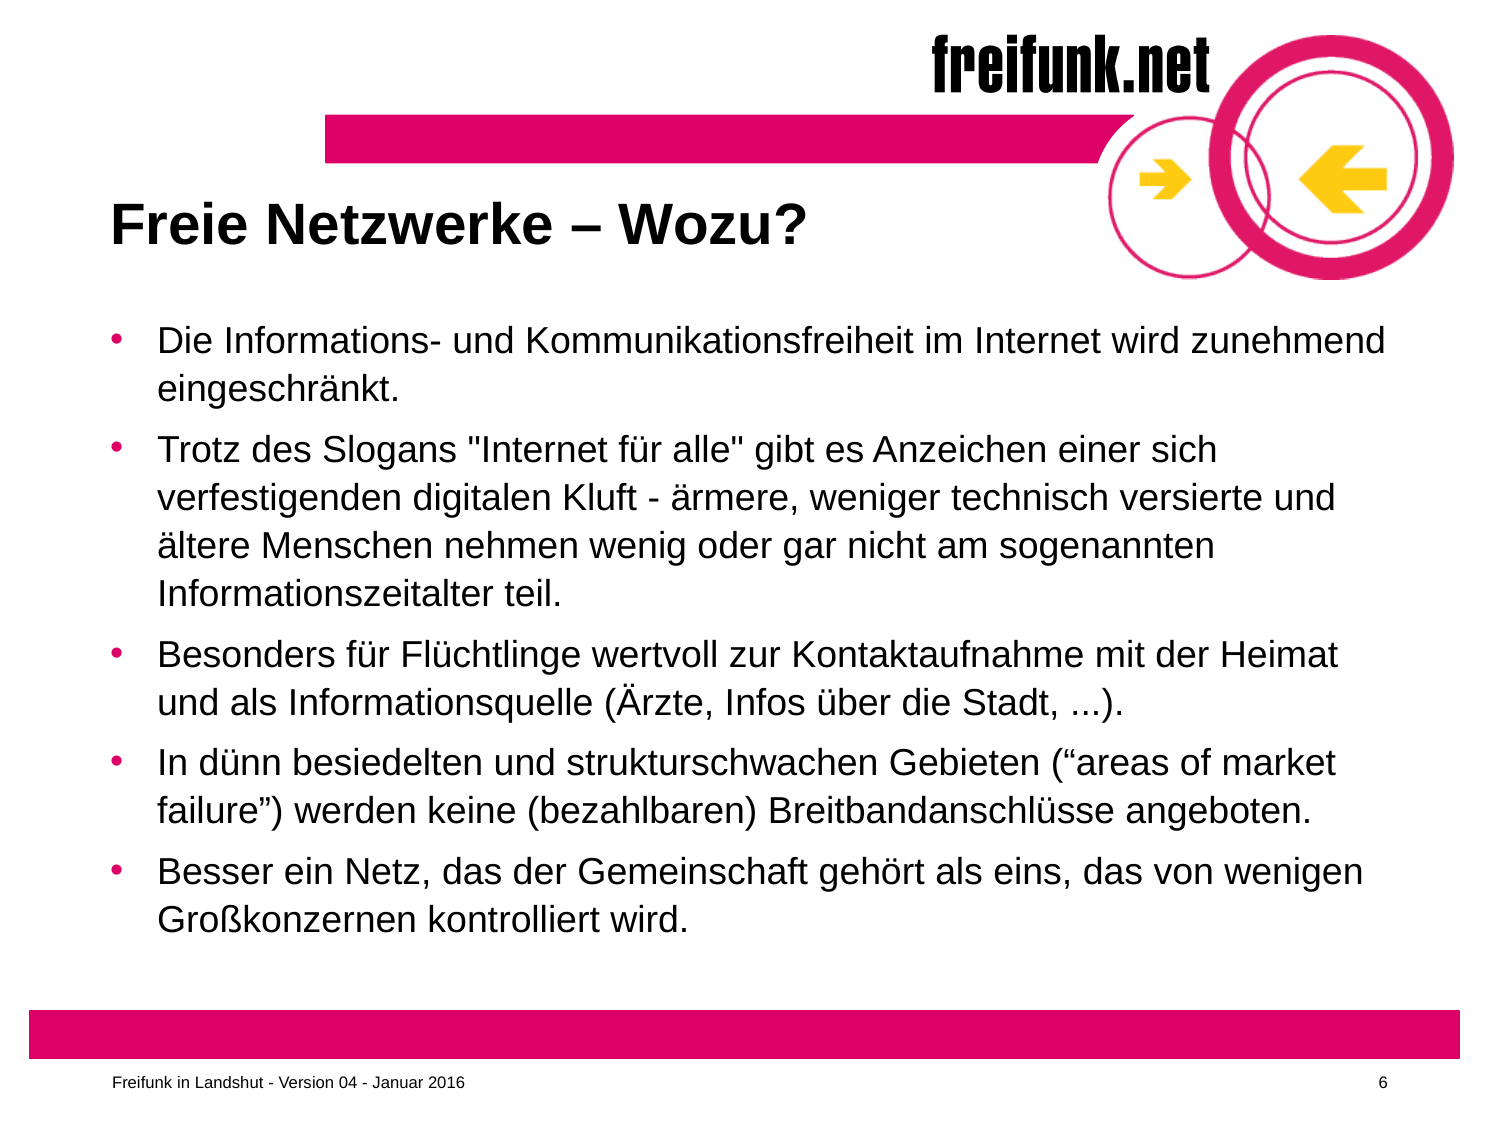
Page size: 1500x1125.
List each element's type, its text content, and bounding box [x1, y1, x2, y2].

footer Freifunk in Landshut - Version 04 - Januar 2016 [112, 1058, 1090, 1106]
list Die Informations- und Kommunikationsfreiheit im Internet wird zunehmend eingeschränkt. Trotz des Slogans "Internet für alle" gibt es Anzeichen einer sich verfestigenden digitalen Kluft - ärmere, weniger technisch versierte und ältere Menschen nehmen wenig oder gar nicht am sogenannten Informationszeitalter teil. Besonders für Flüchtlinge wertvoll zur Kontaktaufnahme mit der Heimat und als Informationsquelle (Ärzte, Infos über die Stadt, ...). In dünn besiedelten und strukturschwachen Gebieten (“areas of market failure”) werden keine (bezahlbaren) Breitbandanschlüsse angeboten. Besser ein Netz, das der Gemeinschaft gehört als eins, das von wenigen Großkonzernen kontrolliert wird. [110, 312, 1392, 1000]
picture [932, 34, 1454, 280]
title Freie Netzwerke – Wozu? [110, 160, 1093, 282]
slide_number <Foliennummer> [1107, 1058, 1388, 1106]
